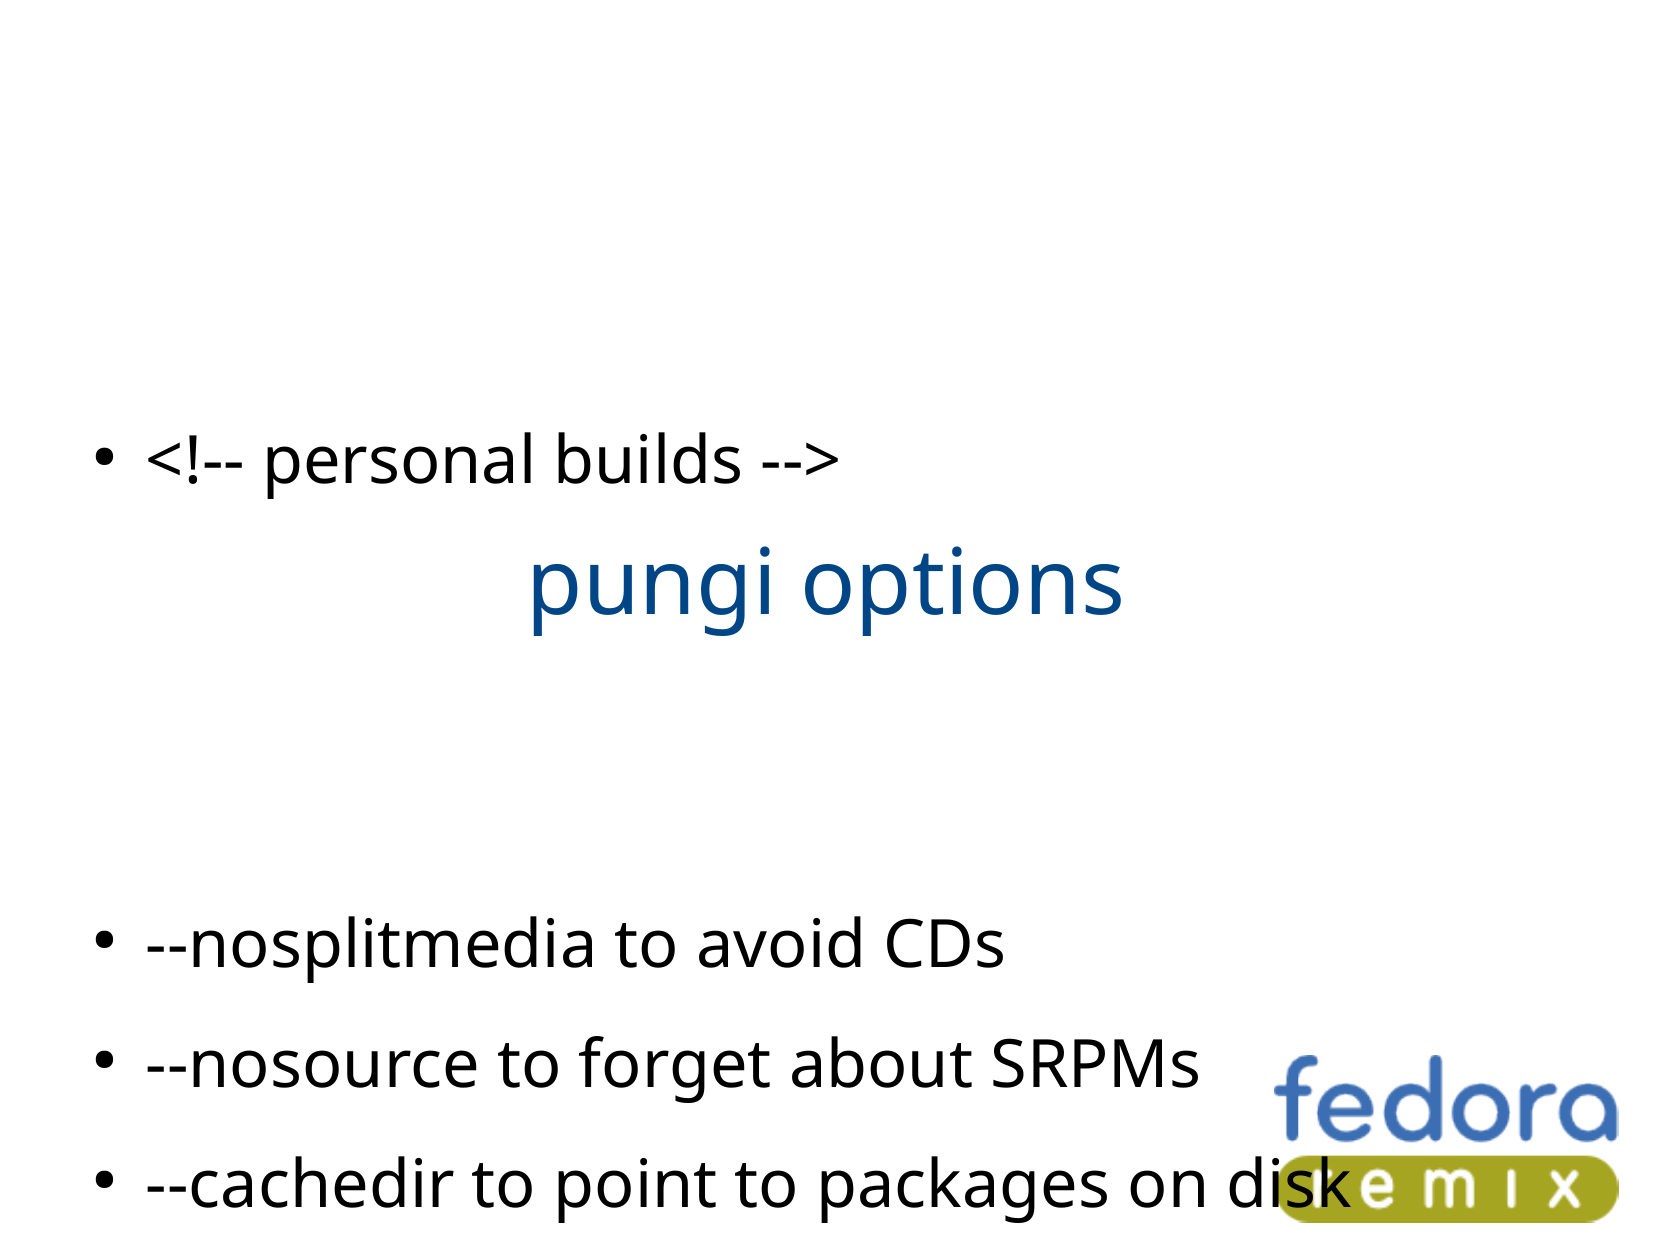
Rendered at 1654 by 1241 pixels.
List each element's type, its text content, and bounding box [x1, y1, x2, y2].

title pungi options [82, 56, 1571, 1102]
list <!-- personal builds --> --nosplitmedia to avoid CDs --nosource to forget about SRPMs --cachedir to point to packages on disk [75, 412, 1563, 1217]
picture [1274, 1055, 1619, 1223]
